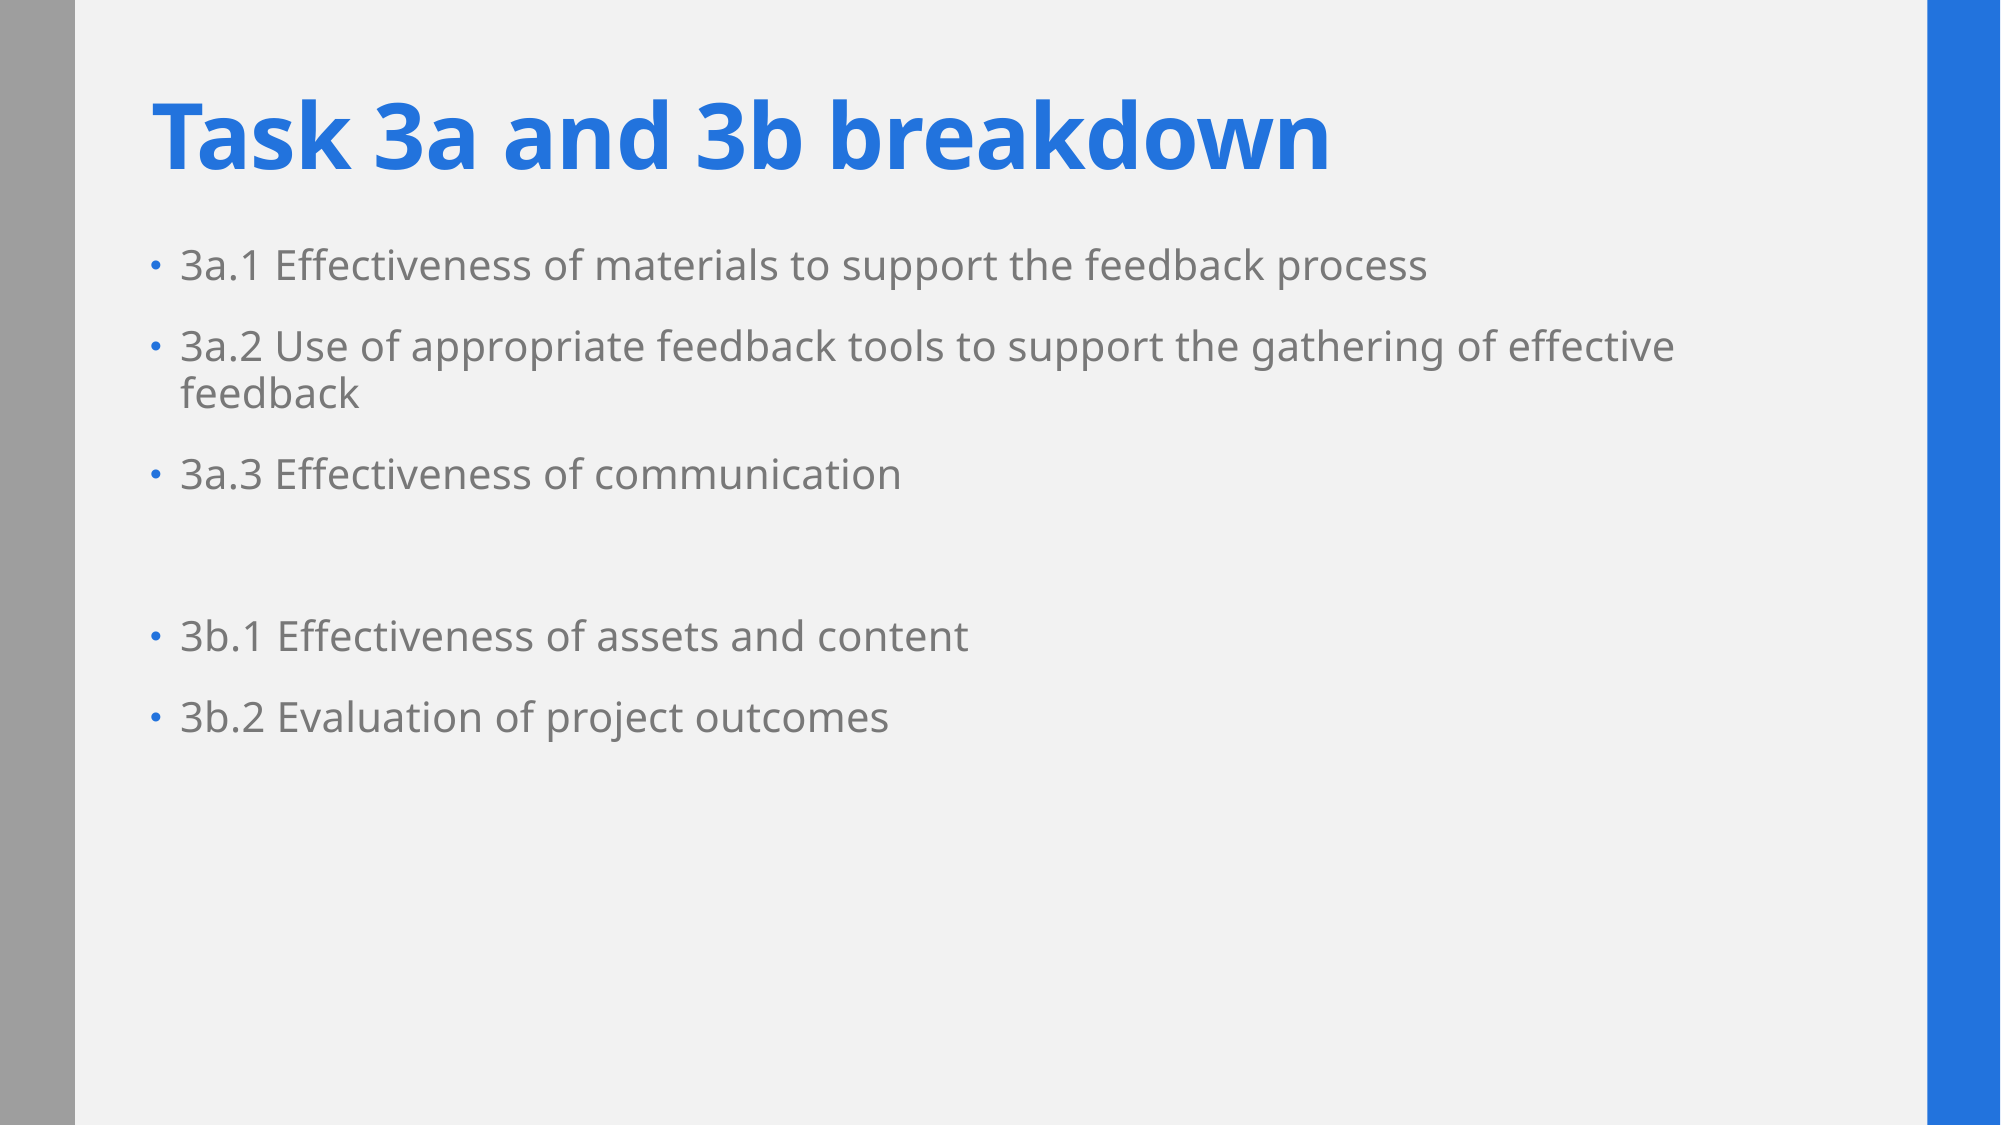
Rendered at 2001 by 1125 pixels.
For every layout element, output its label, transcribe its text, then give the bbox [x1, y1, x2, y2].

list Task 3a and 3b breakdown [151, 78, 1850, 199]
list 3a.1 Effectiveness of materials to support the feedback process 3a.2 Use of appropriate feedback tools to support the gathering of effective feedback 3a.3 Effectiveness of communication 3b.1 Effectiveness of assets and content 3b.2 Evaluation of project outcomes [150, 235, 1849, 1050]
